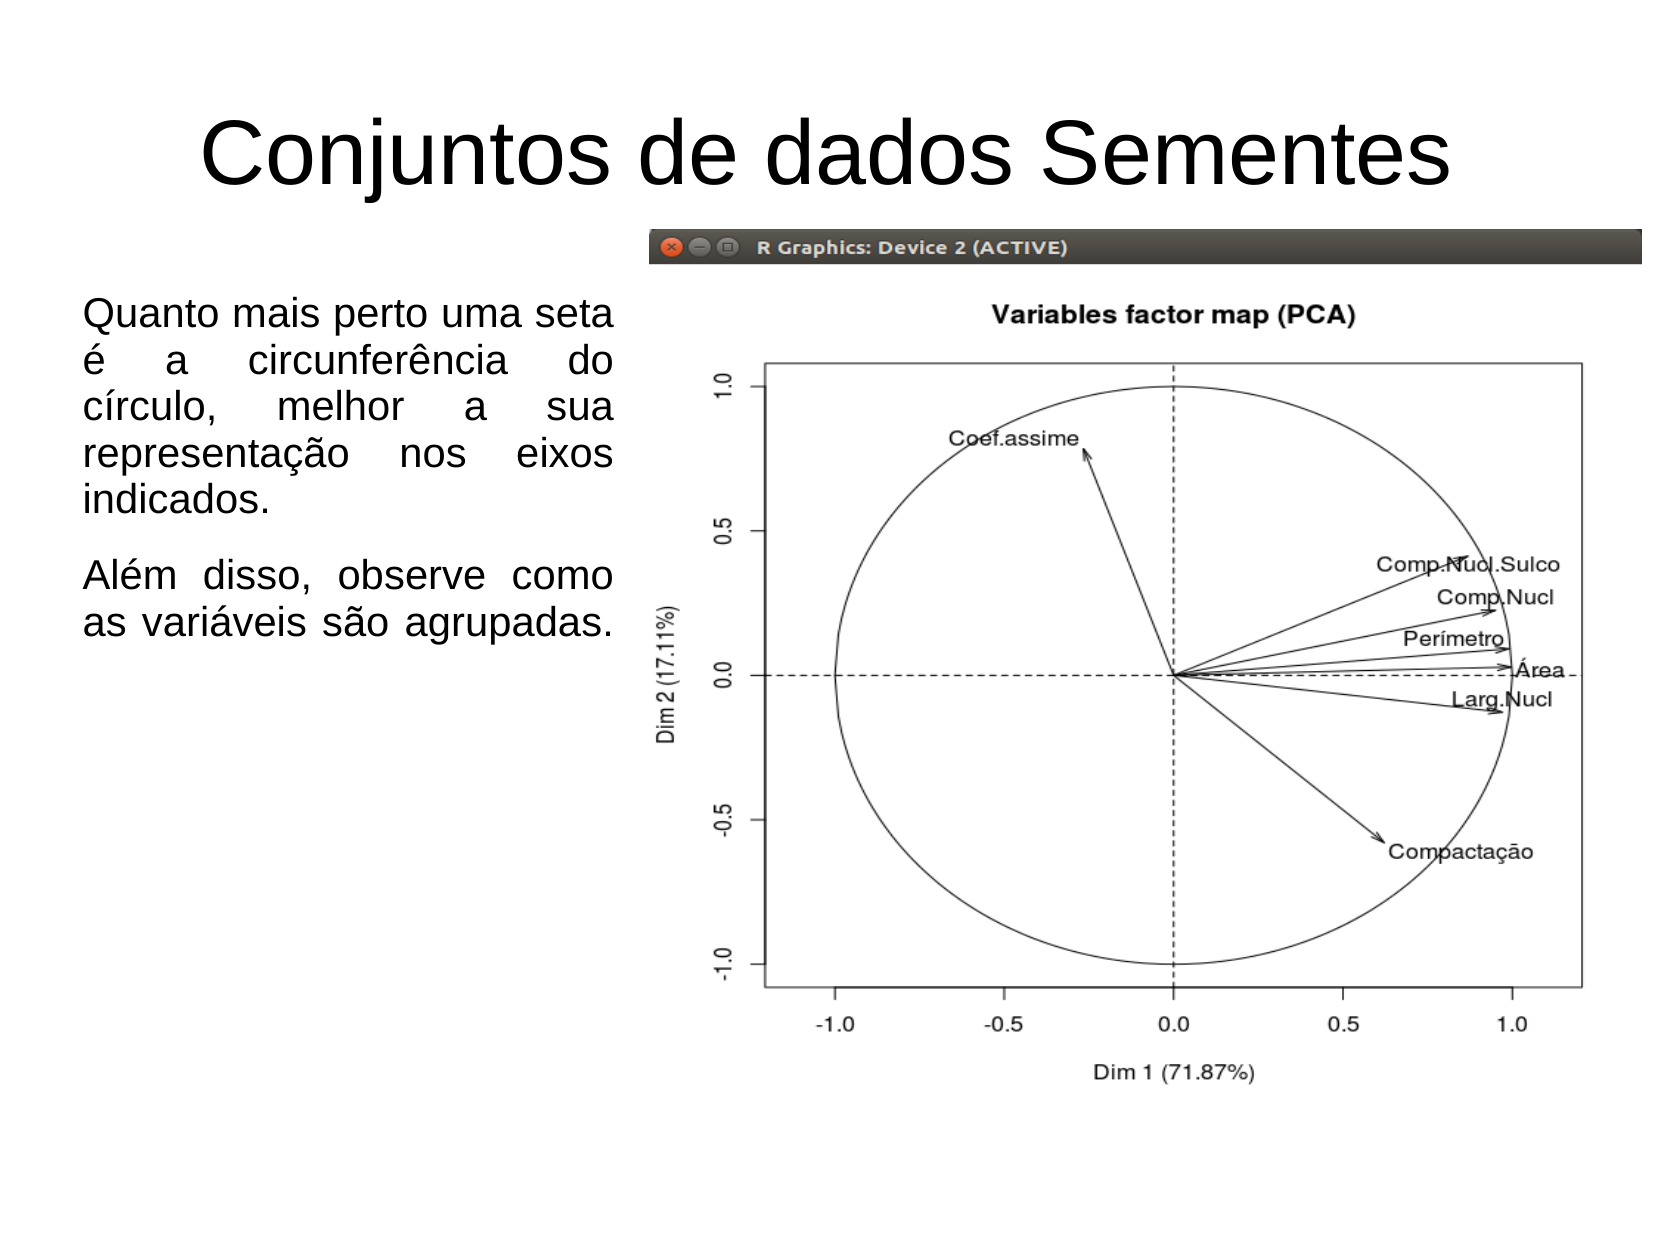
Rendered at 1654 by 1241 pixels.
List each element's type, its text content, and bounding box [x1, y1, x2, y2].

title Conjuntos de dados Sementes [82, 49, 1571, 257]
picture [649, 229, 1642, 1111]
list Quanto mais perto uma seta é a circunferência do círculo, melhor a sua representação nos eixos indicados. Além disso, observe como as variáveis são agrupadas. [82, 290, 615, 1010]
